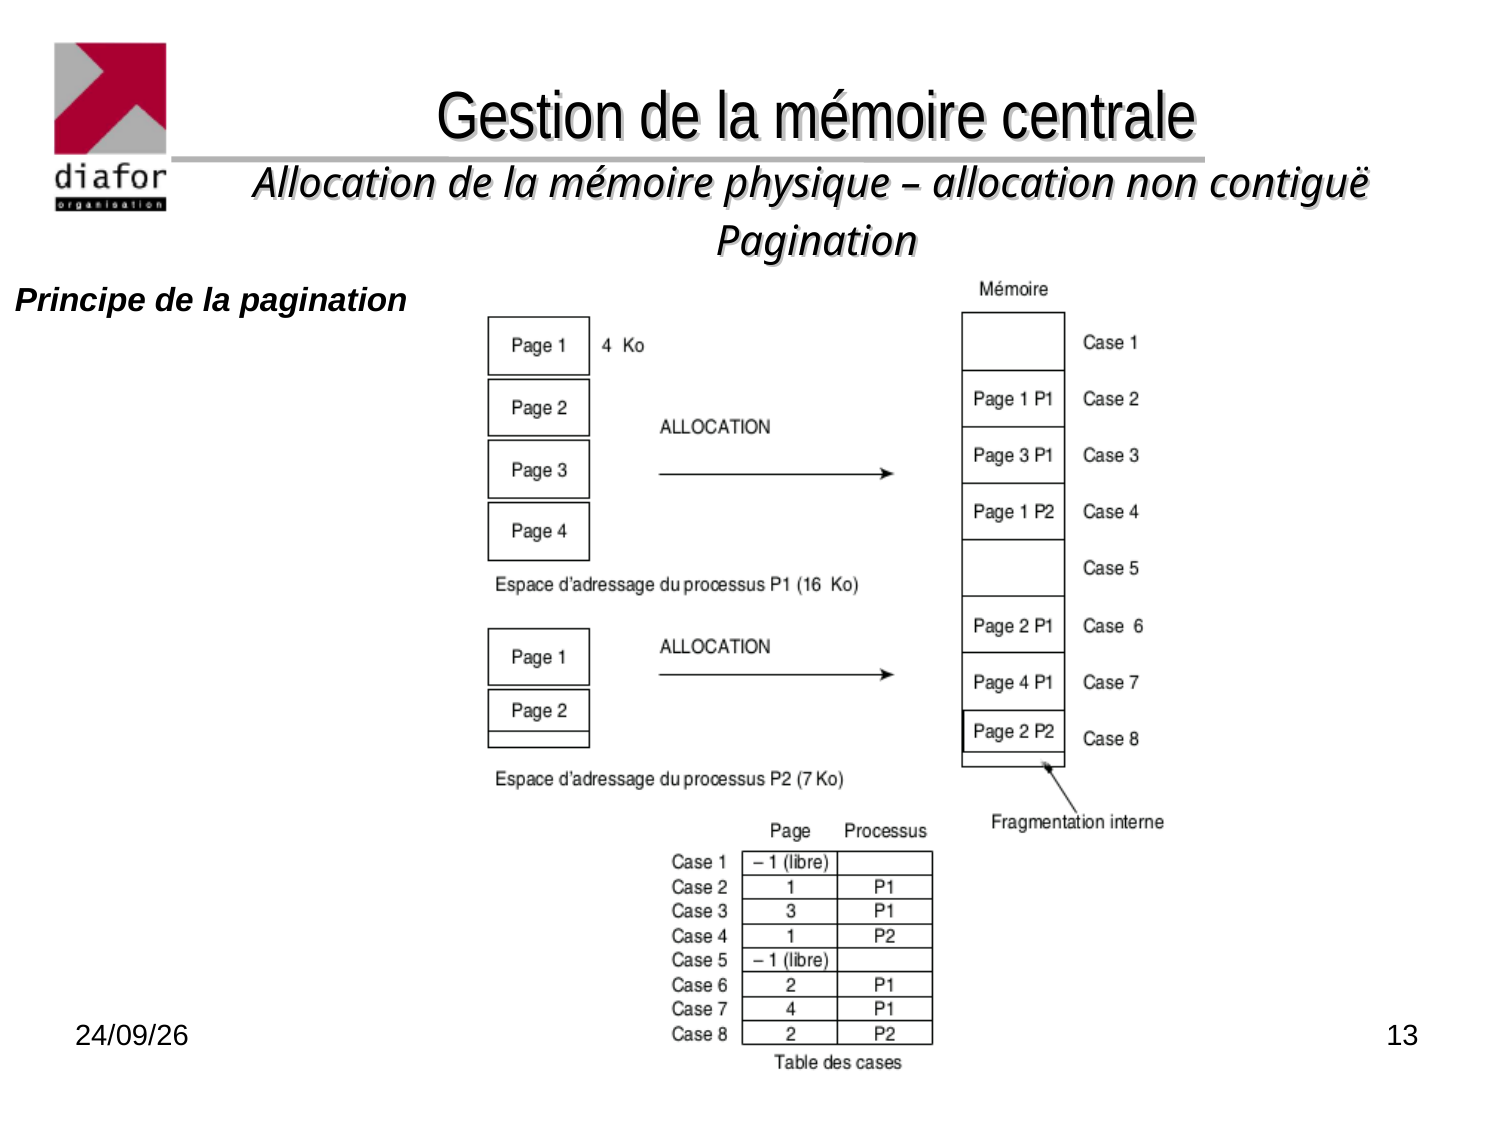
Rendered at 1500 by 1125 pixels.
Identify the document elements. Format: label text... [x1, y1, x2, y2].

title Gestion de la mémoire centrale Allocation de la mémoire physique – allocation non contiguë Pagination [133, 69, 1500, 273]
text_box Principe de la pagination [0, 279, 423, 325]
picture [53, 42, 168, 213]
picture [470, 272, 1177, 1075]
